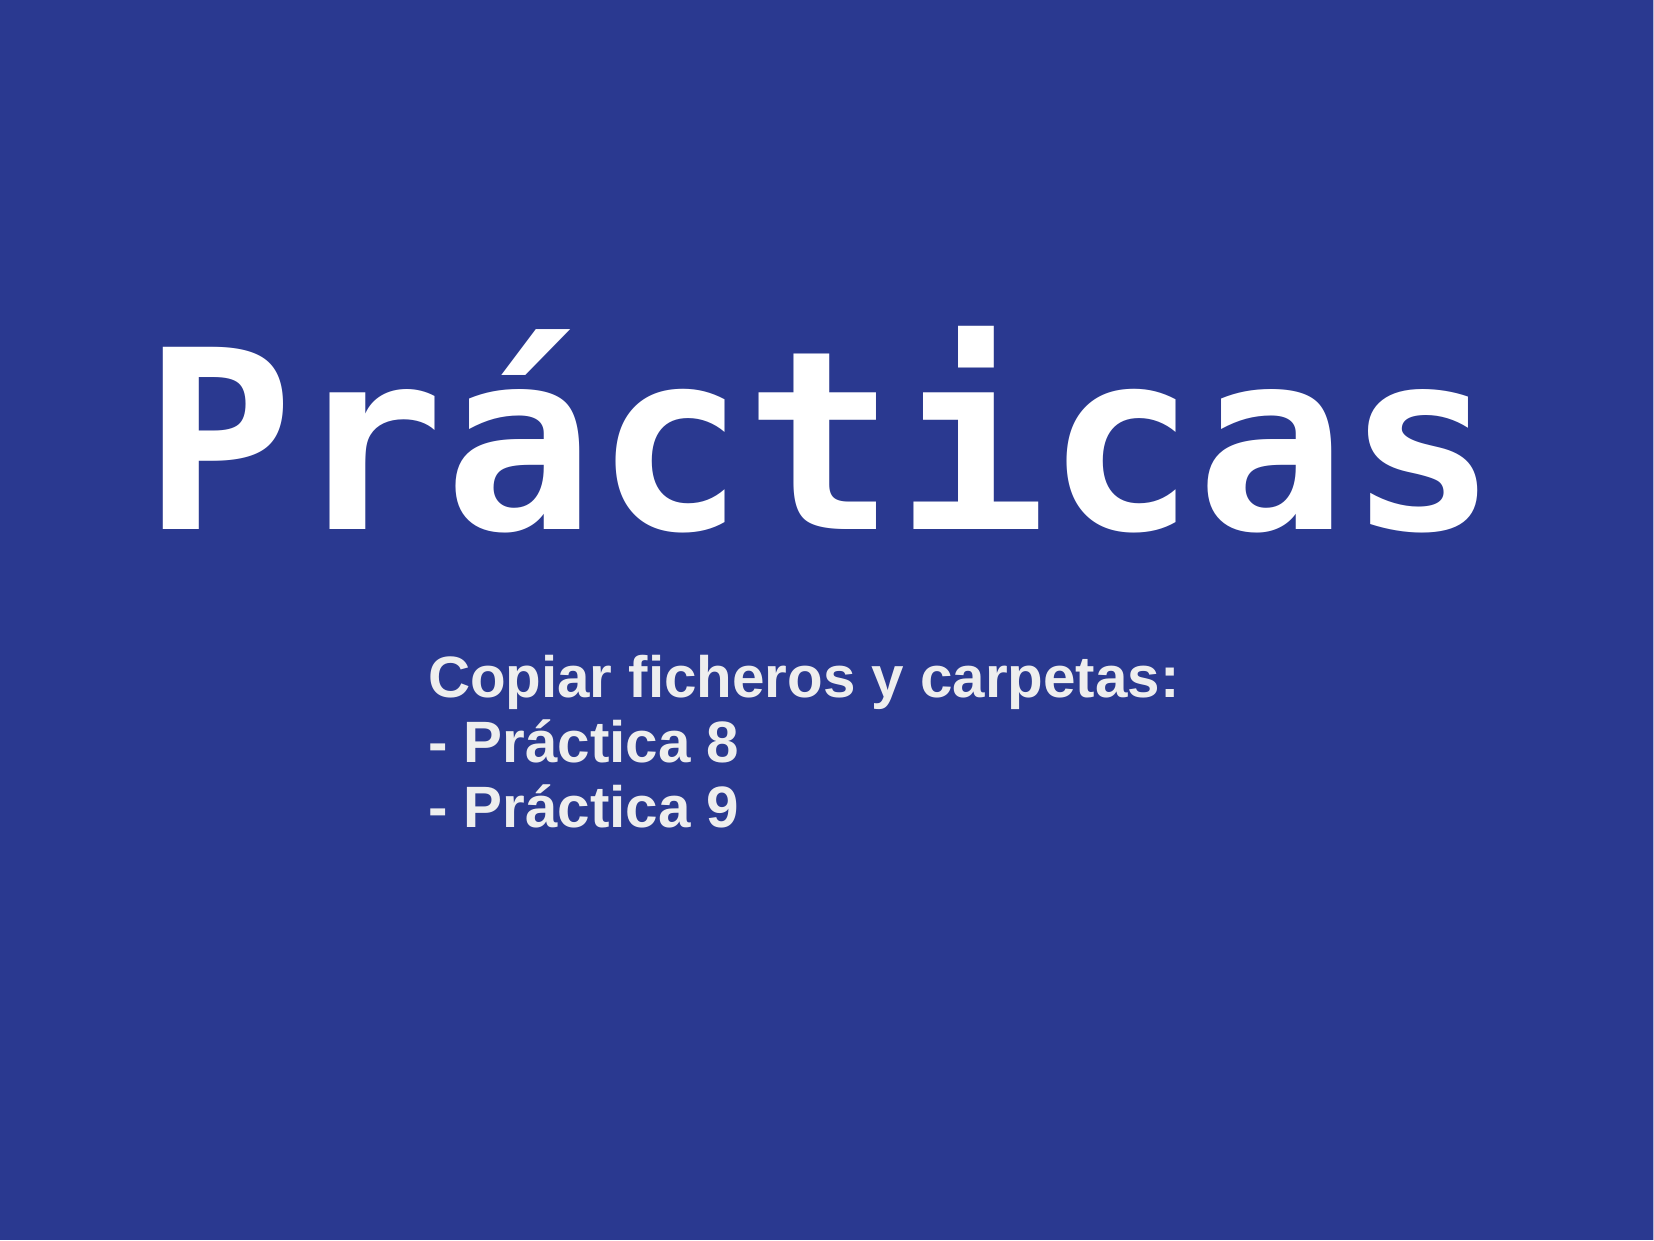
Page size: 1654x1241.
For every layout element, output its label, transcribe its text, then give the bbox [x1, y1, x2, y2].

title Prácticas [0, 0, 1642, 1063]
text_box Copiar ficheros y carpetas: - Práctica 8 - Práctica 9 [413, 637, 1242, 913]
